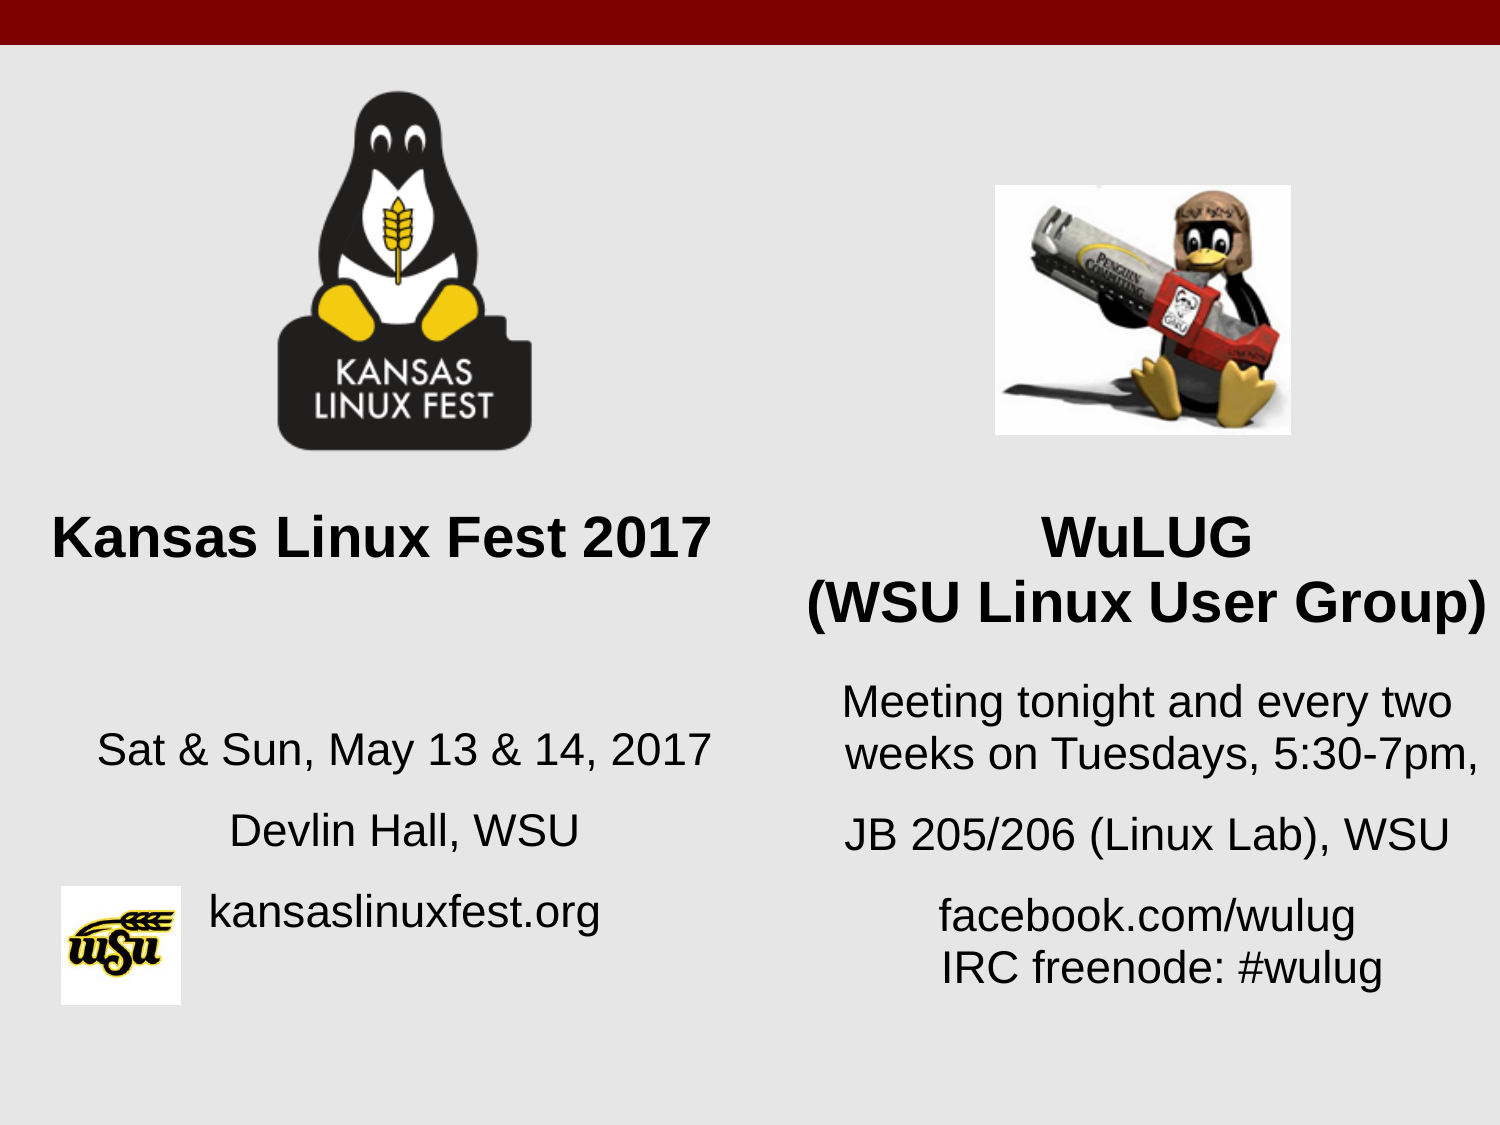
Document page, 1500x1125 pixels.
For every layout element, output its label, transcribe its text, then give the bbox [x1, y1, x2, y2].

picture [995, 185, 1291, 436]
text_box Meeting tonight and every two weeks on Tuesdays, 5:30-7pm, JB 205/206 (Linux Lab), WSU facebook.com/wulug IRC freenode: #wulug [810, 630, 1486, 1040]
picture [61, 886, 181, 1006]
text_box Sat & Sun, May 13 & 14, 2017 Devlin Hall, WSU kansaslinuxfest.org [30, 625, 780, 1036]
title WuLUG (WSU Linux User Group) [795, 479, 1500, 661]
title Kansas Linux Fest 2017 [30, 435, 736, 625]
picture [209, 74, 601, 466]
text_box [75, 44, 1426, 248]
